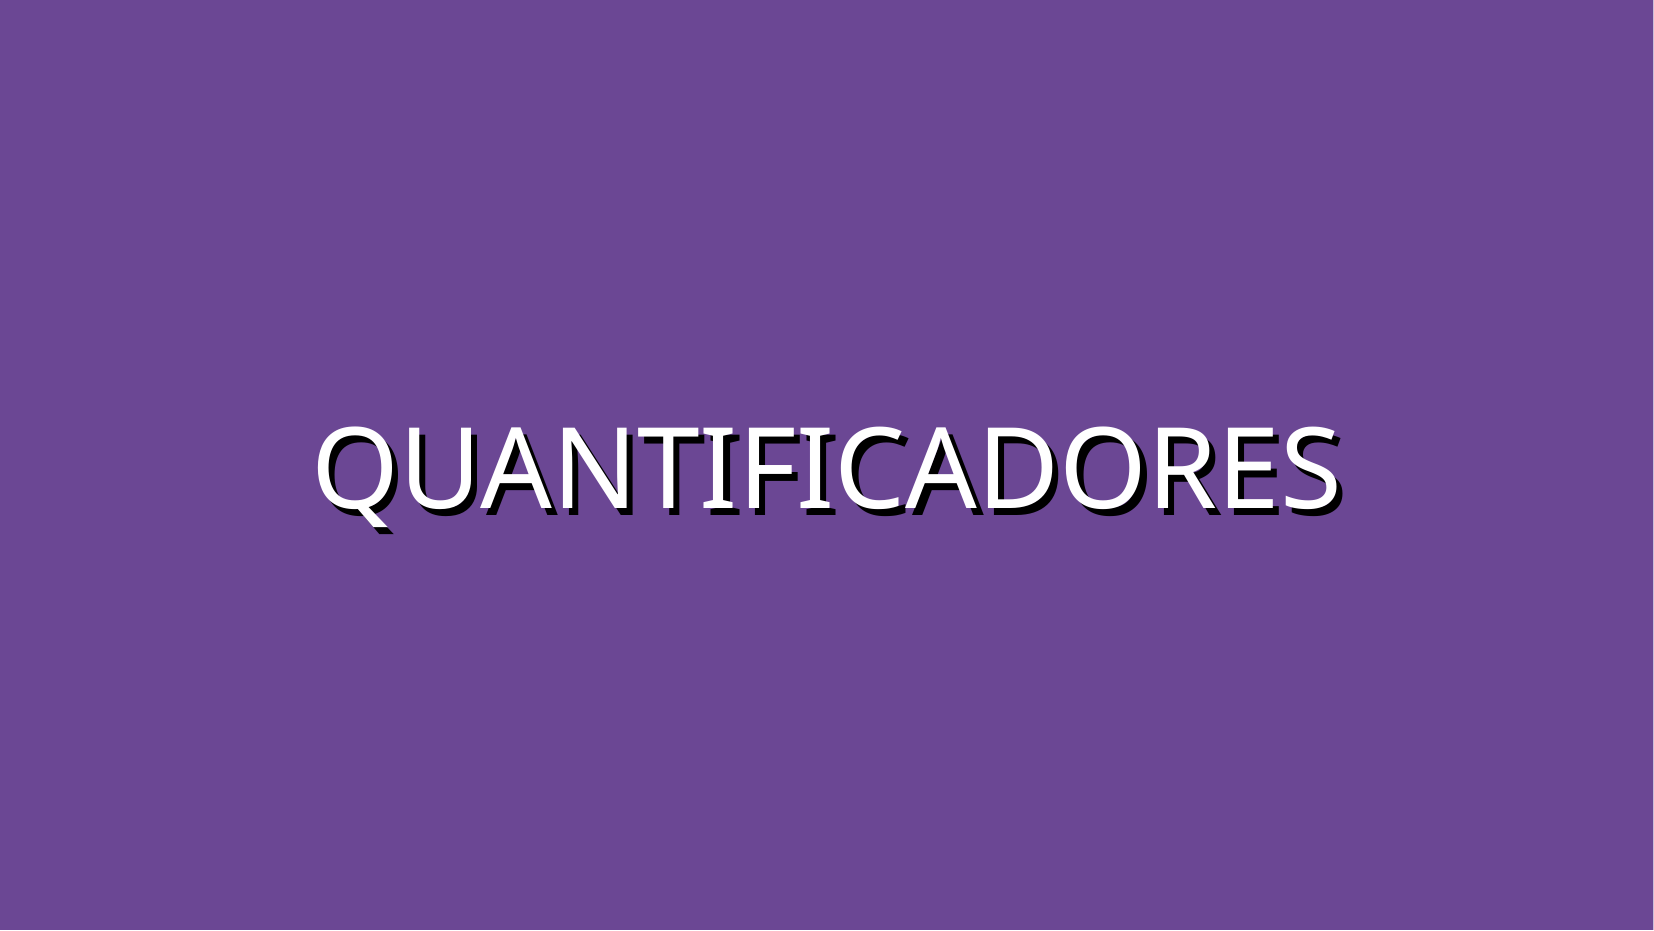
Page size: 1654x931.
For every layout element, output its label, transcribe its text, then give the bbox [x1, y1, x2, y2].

subtitle QUANTIFICADORES [82, 105, 1571, 826]
